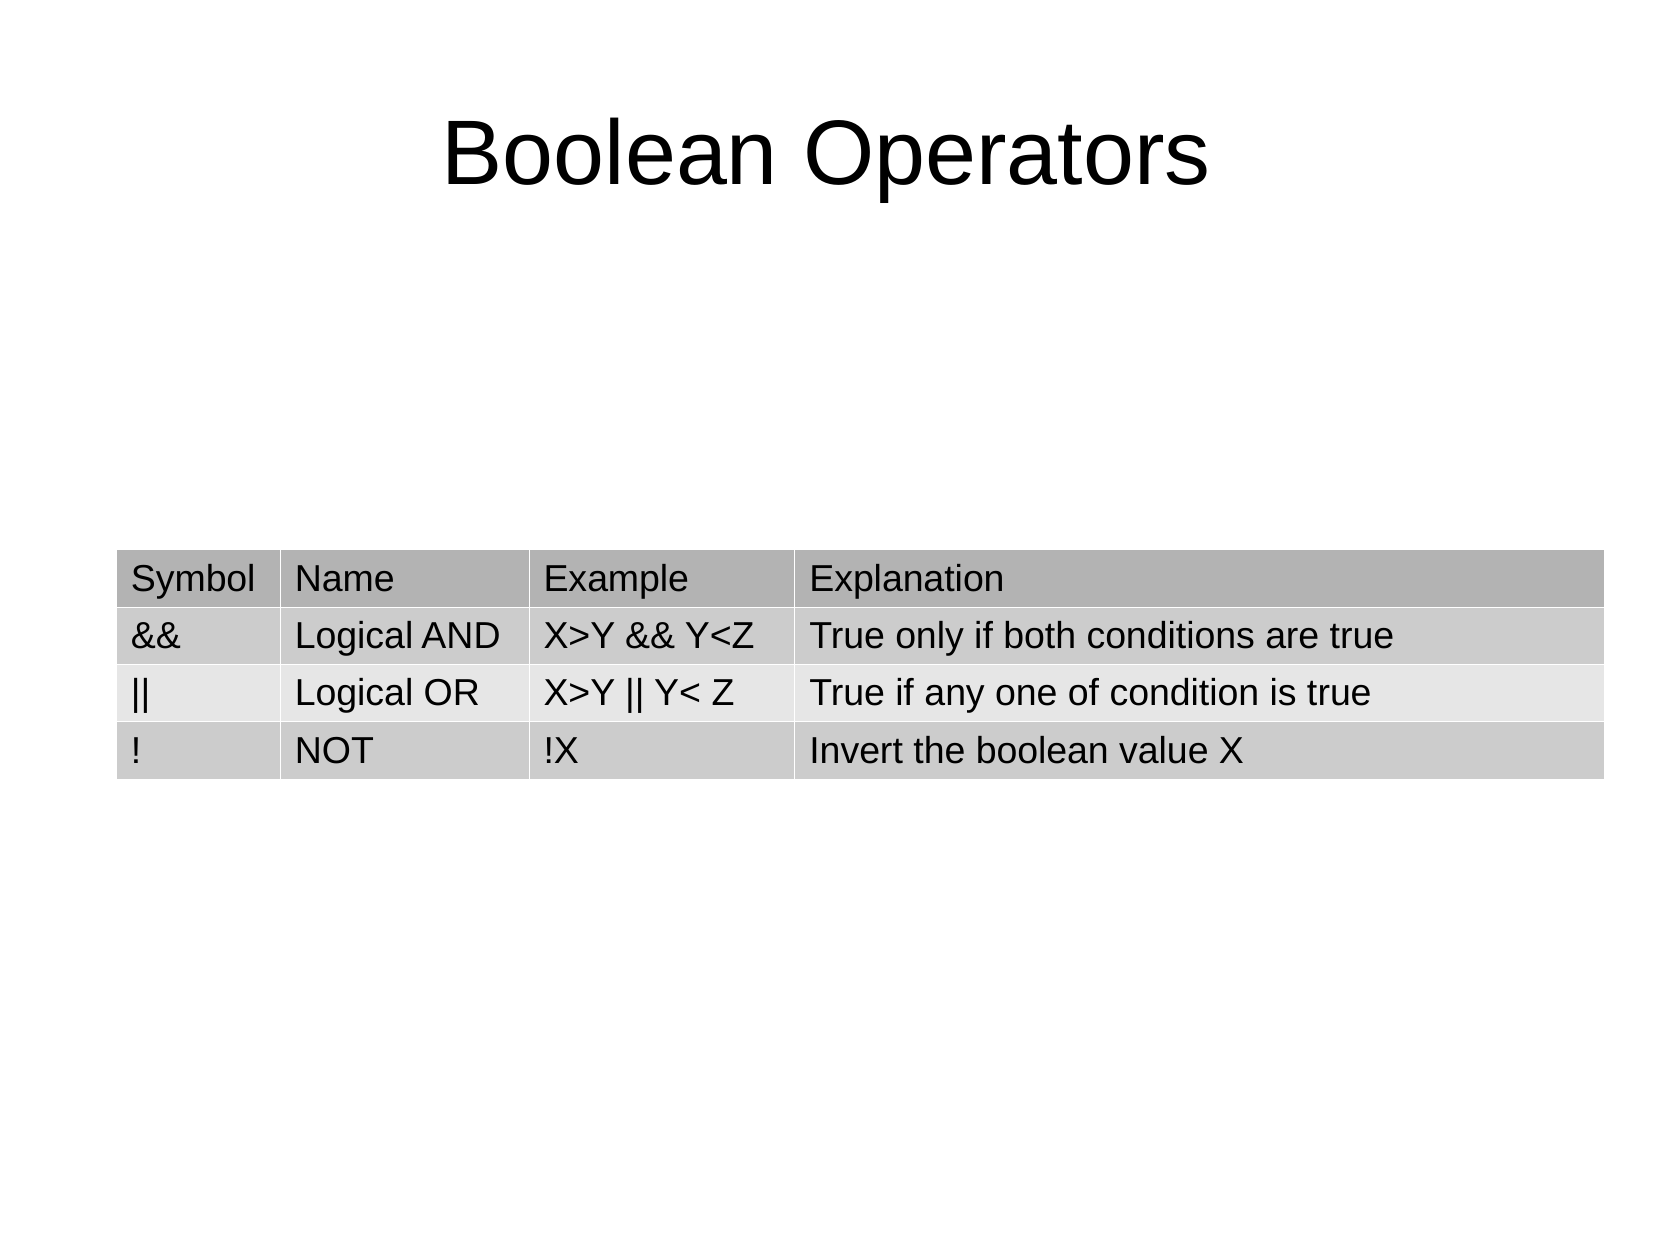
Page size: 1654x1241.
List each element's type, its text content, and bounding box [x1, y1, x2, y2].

table_cell True only if both conditions are true [795, 608, 1604, 664]
title Boolean Operators [82, 49, 1571, 257]
table_header Name [281, 550, 529, 607]
table_cell Logical AND [281, 608, 529, 664]
table_cell && [117, 608, 280, 664]
table_cell NOT [281, 722, 529, 779]
table_cell || [117, 665, 280, 721]
table_cell X>Y && Y<Z [530, 608, 794, 664]
table_cell True if any one of condition is true [795, 665, 1604, 721]
table_header Symbol [117, 550, 280, 607]
table_cell Logical OR [281, 665, 529, 721]
table_header Example [530, 550, 794, 607]
table_cell !X [530, 722, 794, 779]
table_cell X>Y || Y< Z [530, 665, 794, 721]
table_cell ! [117, 722, 280, 779]
table_header Explanation [795, 550, 1604, 607]
table_cell Invert the boolean value X [795, 722, 1604, 779]
